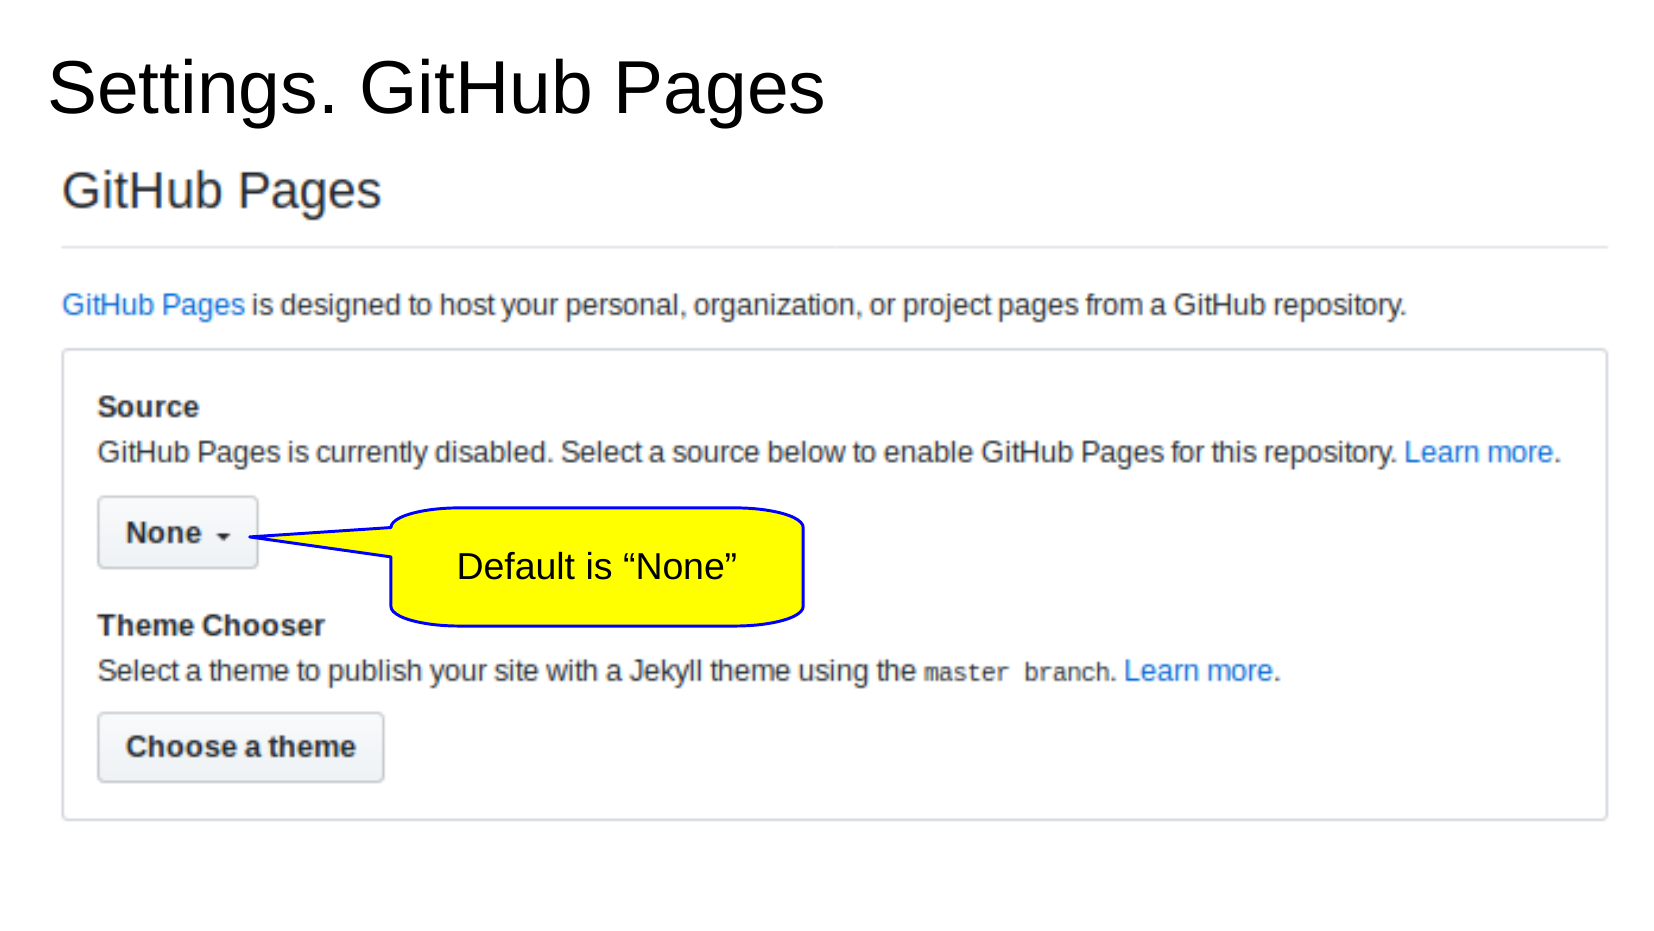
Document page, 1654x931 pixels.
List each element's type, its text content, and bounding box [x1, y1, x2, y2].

title Settings. GitHub Pages [47, 45, 1536, 130]
text_box Default is “None” [249, 507, 804, 627]
picture [29, 135, 1642, 875]
